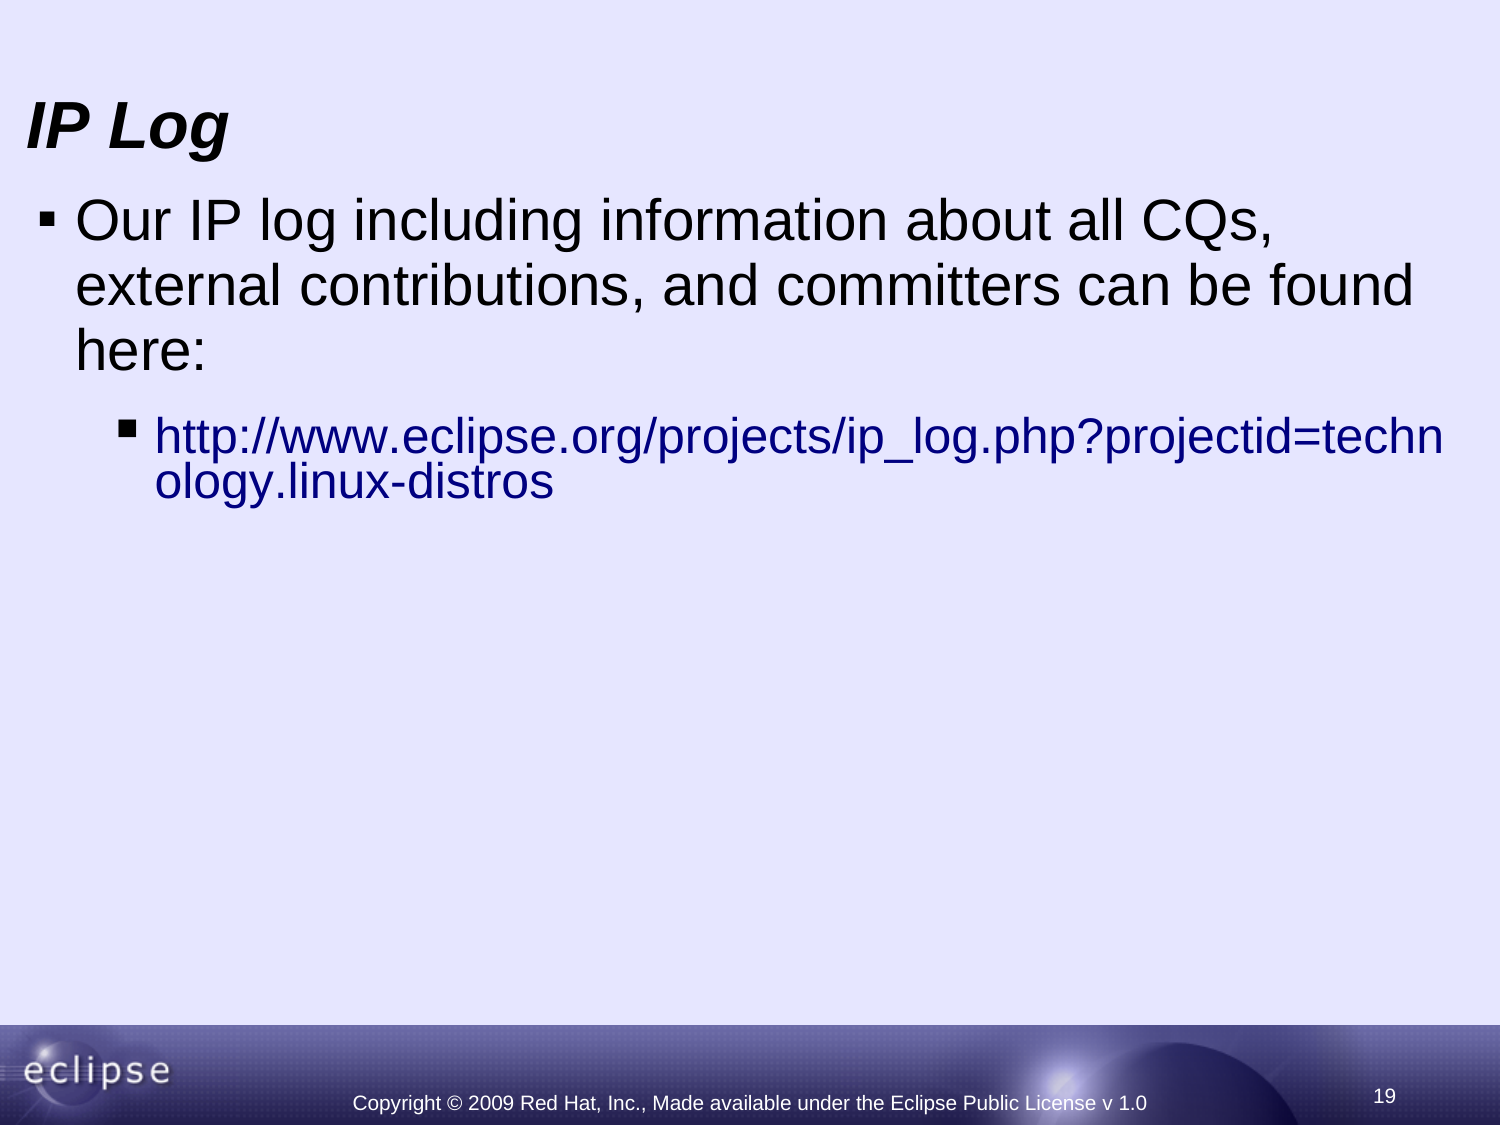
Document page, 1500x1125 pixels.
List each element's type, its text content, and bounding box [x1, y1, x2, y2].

list Our IP log including information about all CQs, external contributions, and committers can be found here: http://www.eclipse.org/projects/ip_log.php?projectid=technology.linux-distros [37, 187, 1463, 1021]
title IP Log [26, 84, 1474, 172]
picture [0, 1025, 1500, 1125]
